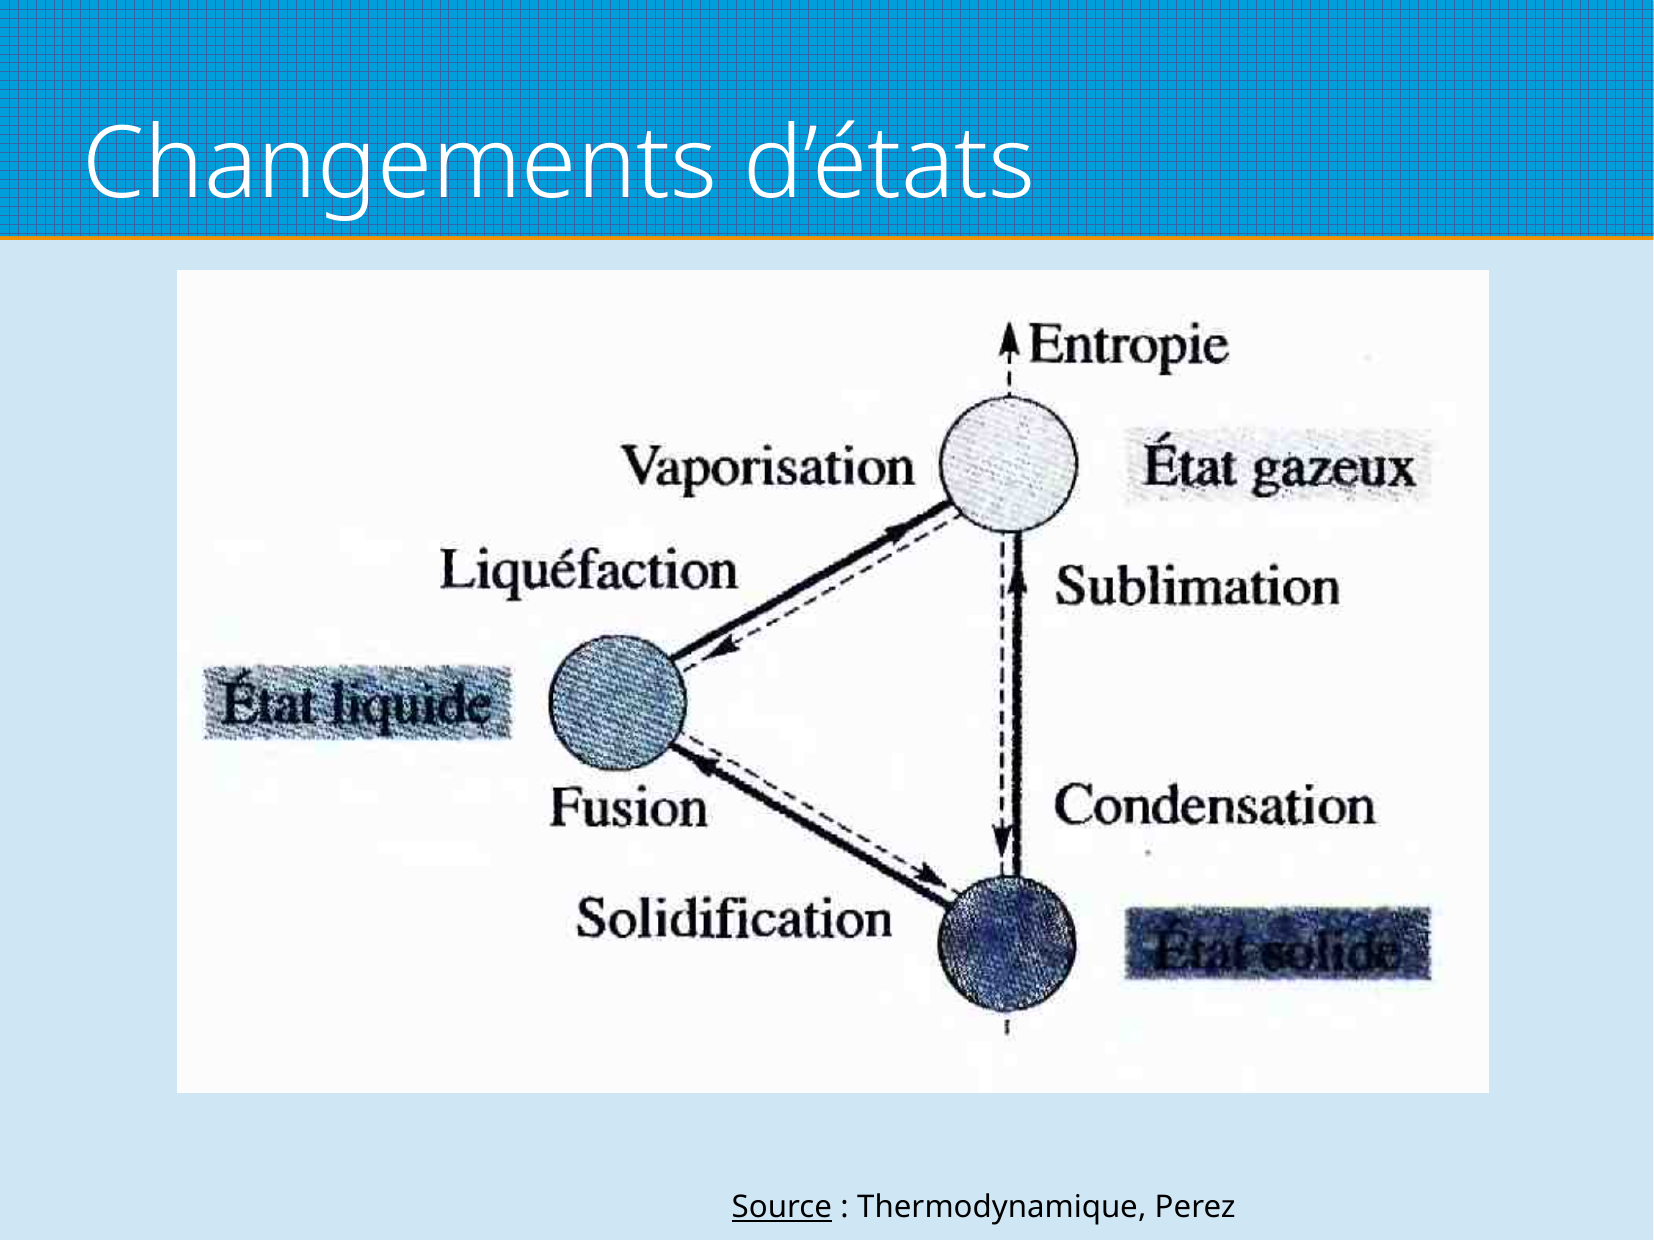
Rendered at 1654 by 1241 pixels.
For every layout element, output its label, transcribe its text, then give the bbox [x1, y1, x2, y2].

title Changements d’états [82, 19, 1571, 227]
picture [177, 270, 1489, 1093]
text_box Source : Thermodynamique, Perez [725, 1179, 1654, 1232]
